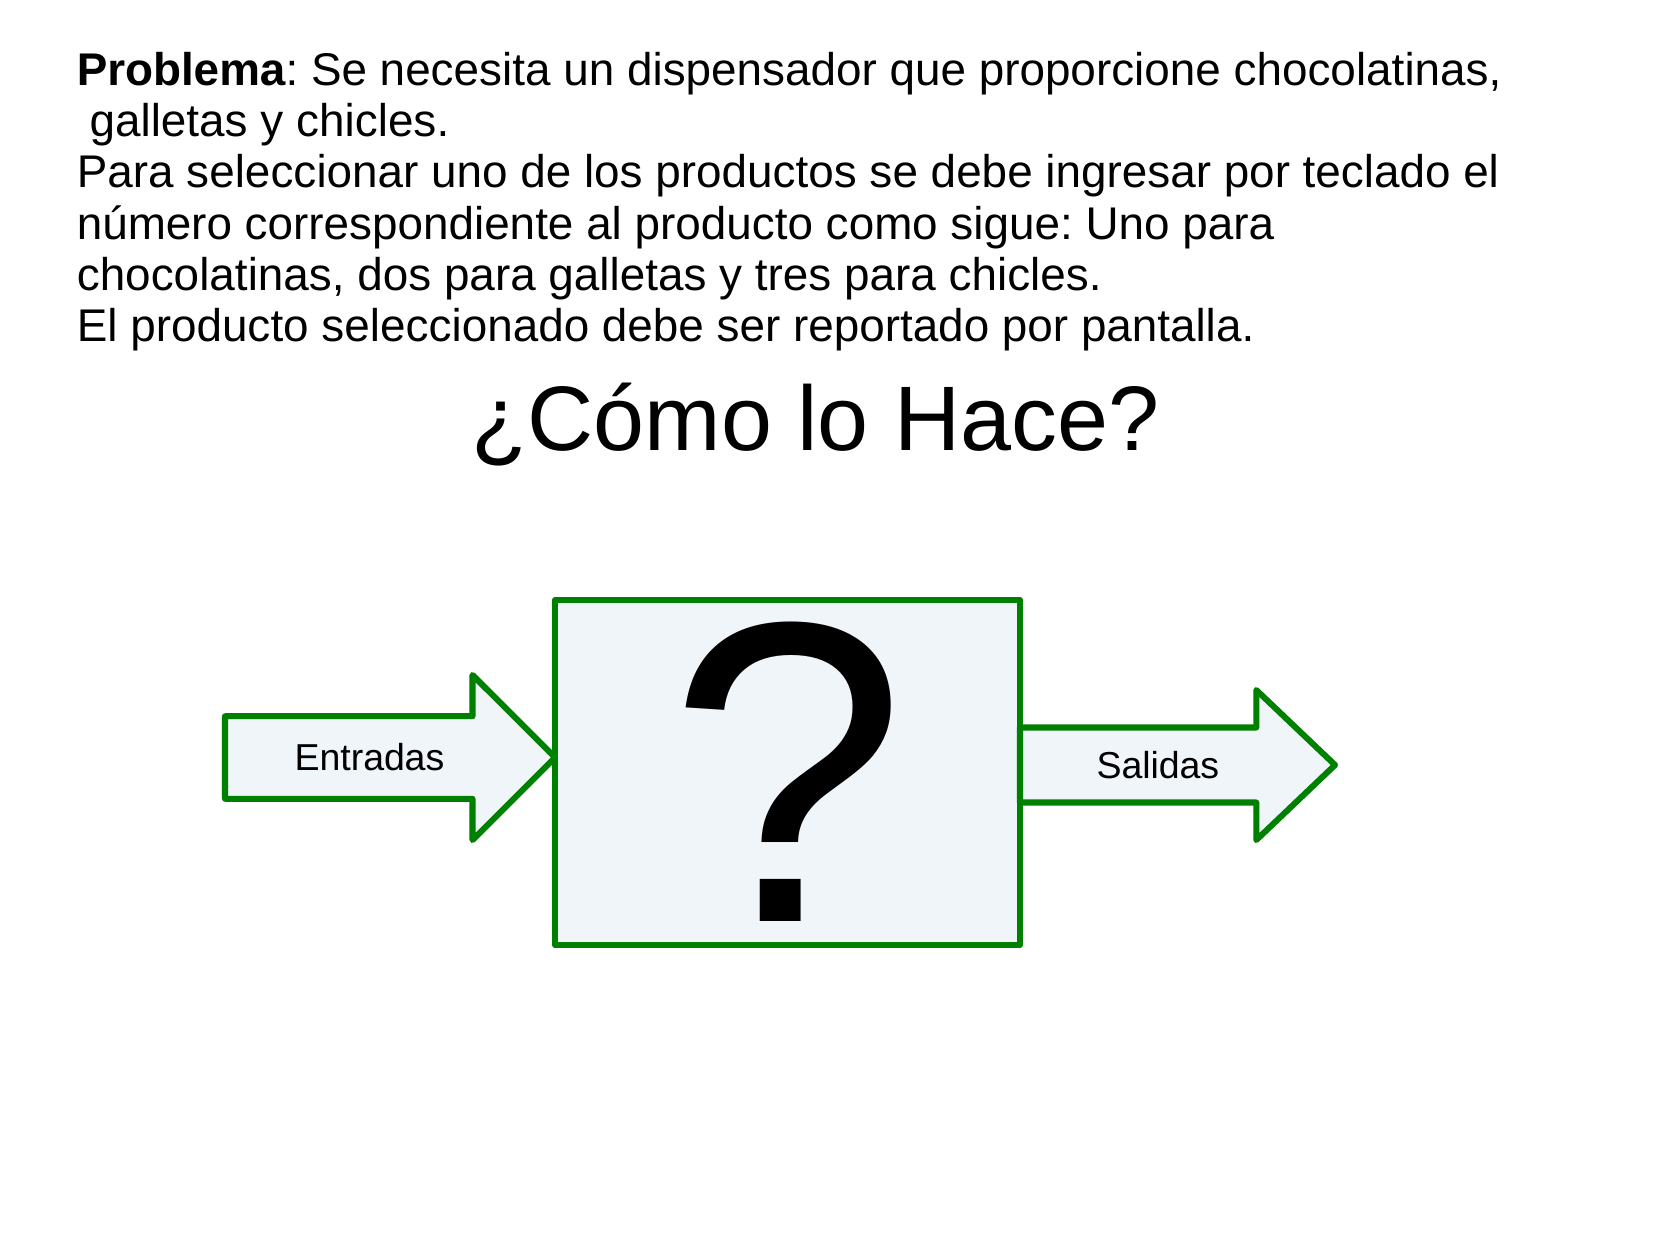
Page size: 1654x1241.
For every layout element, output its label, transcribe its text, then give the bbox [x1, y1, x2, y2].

text_box Salidas [1020, 690, 1336, 841]
text_box ? [555, 600, 1021, 946]
title ¿Cómo lo Hace? [71, 315, 1561, 523]
text_box Entradas [225, 675, 556, 841]
subtitle Problema: Se necesita un dispensador que proporcione chocolatinas, galletas y chicles. Para seleccionar uno de los productos se debe ingresar por teclado el número correspondiente al producto como sigue: Uno para chocolatinas, dos para galletas y tres para chicles. El producto seleccionado debe ser reportado por pantalla. [76, 43, 1510, 352]
